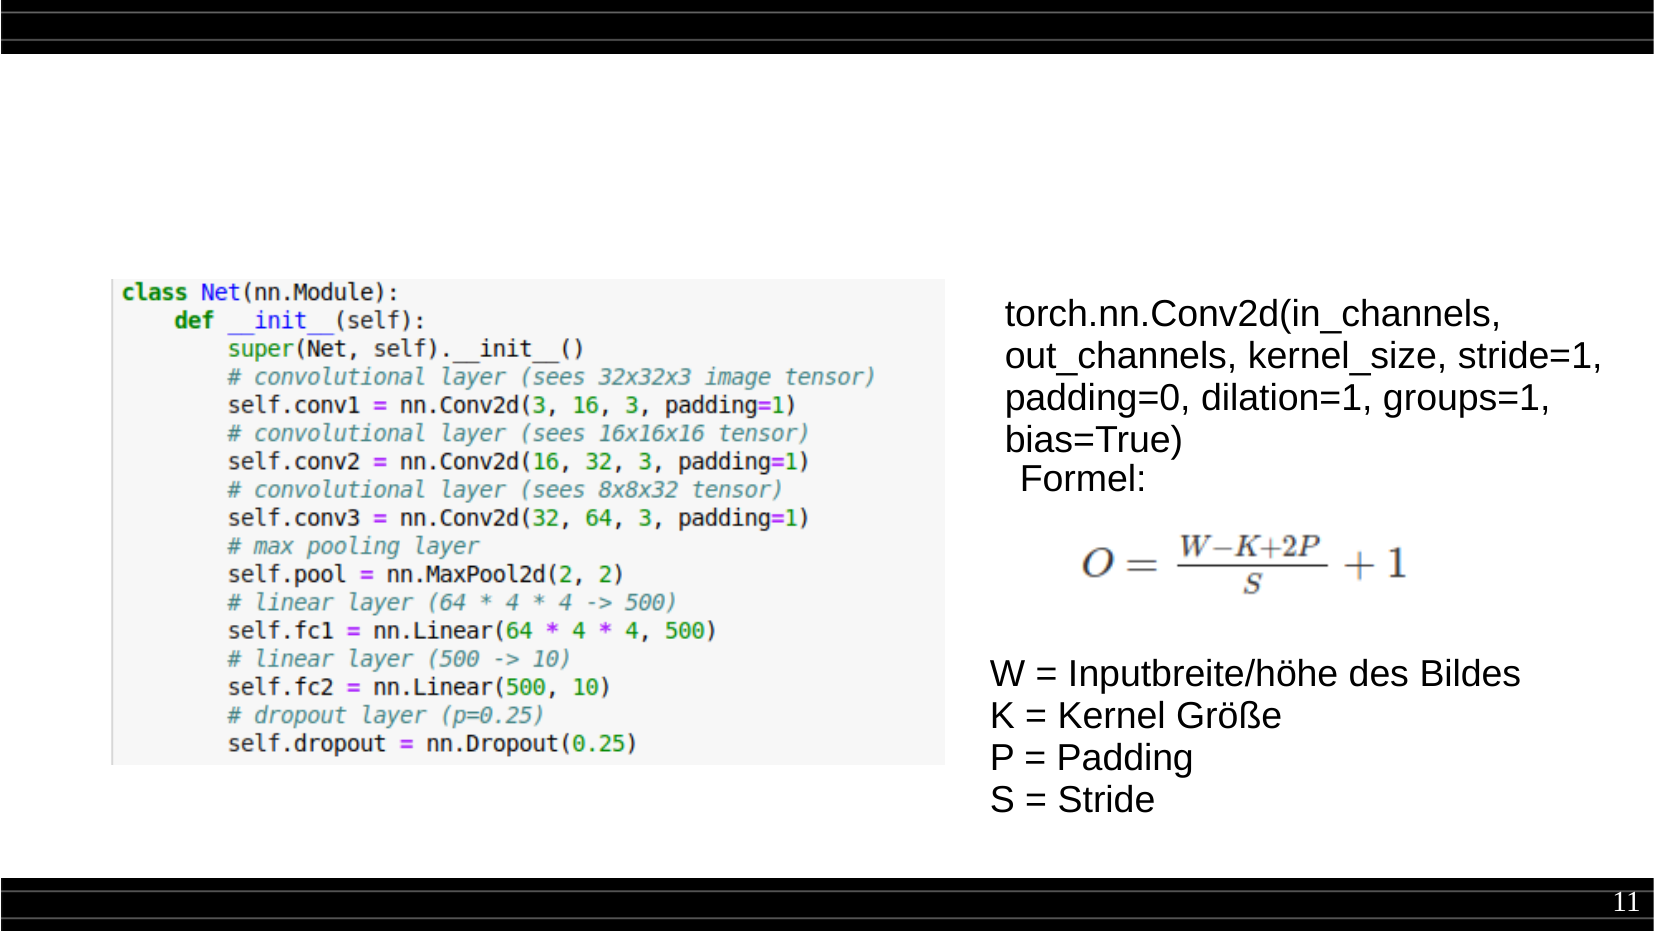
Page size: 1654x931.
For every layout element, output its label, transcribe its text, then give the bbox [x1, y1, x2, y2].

picture [1, 0, 1654, 54]
text_box W = Inputbreite/höhe des Bildes K = Kernel Größe P = Padding S = Stride [975, 645, 1591, 801]
text_box torch.nn.Conv2d(in_channels, out_channels, kernel_size, stride=1, padding=0, dilation=1, groups=1, bias=True) [990, 285, 1621, 441]
text_box Formel: [1005, 450, 1621, 501]
picture [105, 279, 945, 766]
picture [1, 878, 1654, 931]
picture [1067, 500, 1456, 630]
